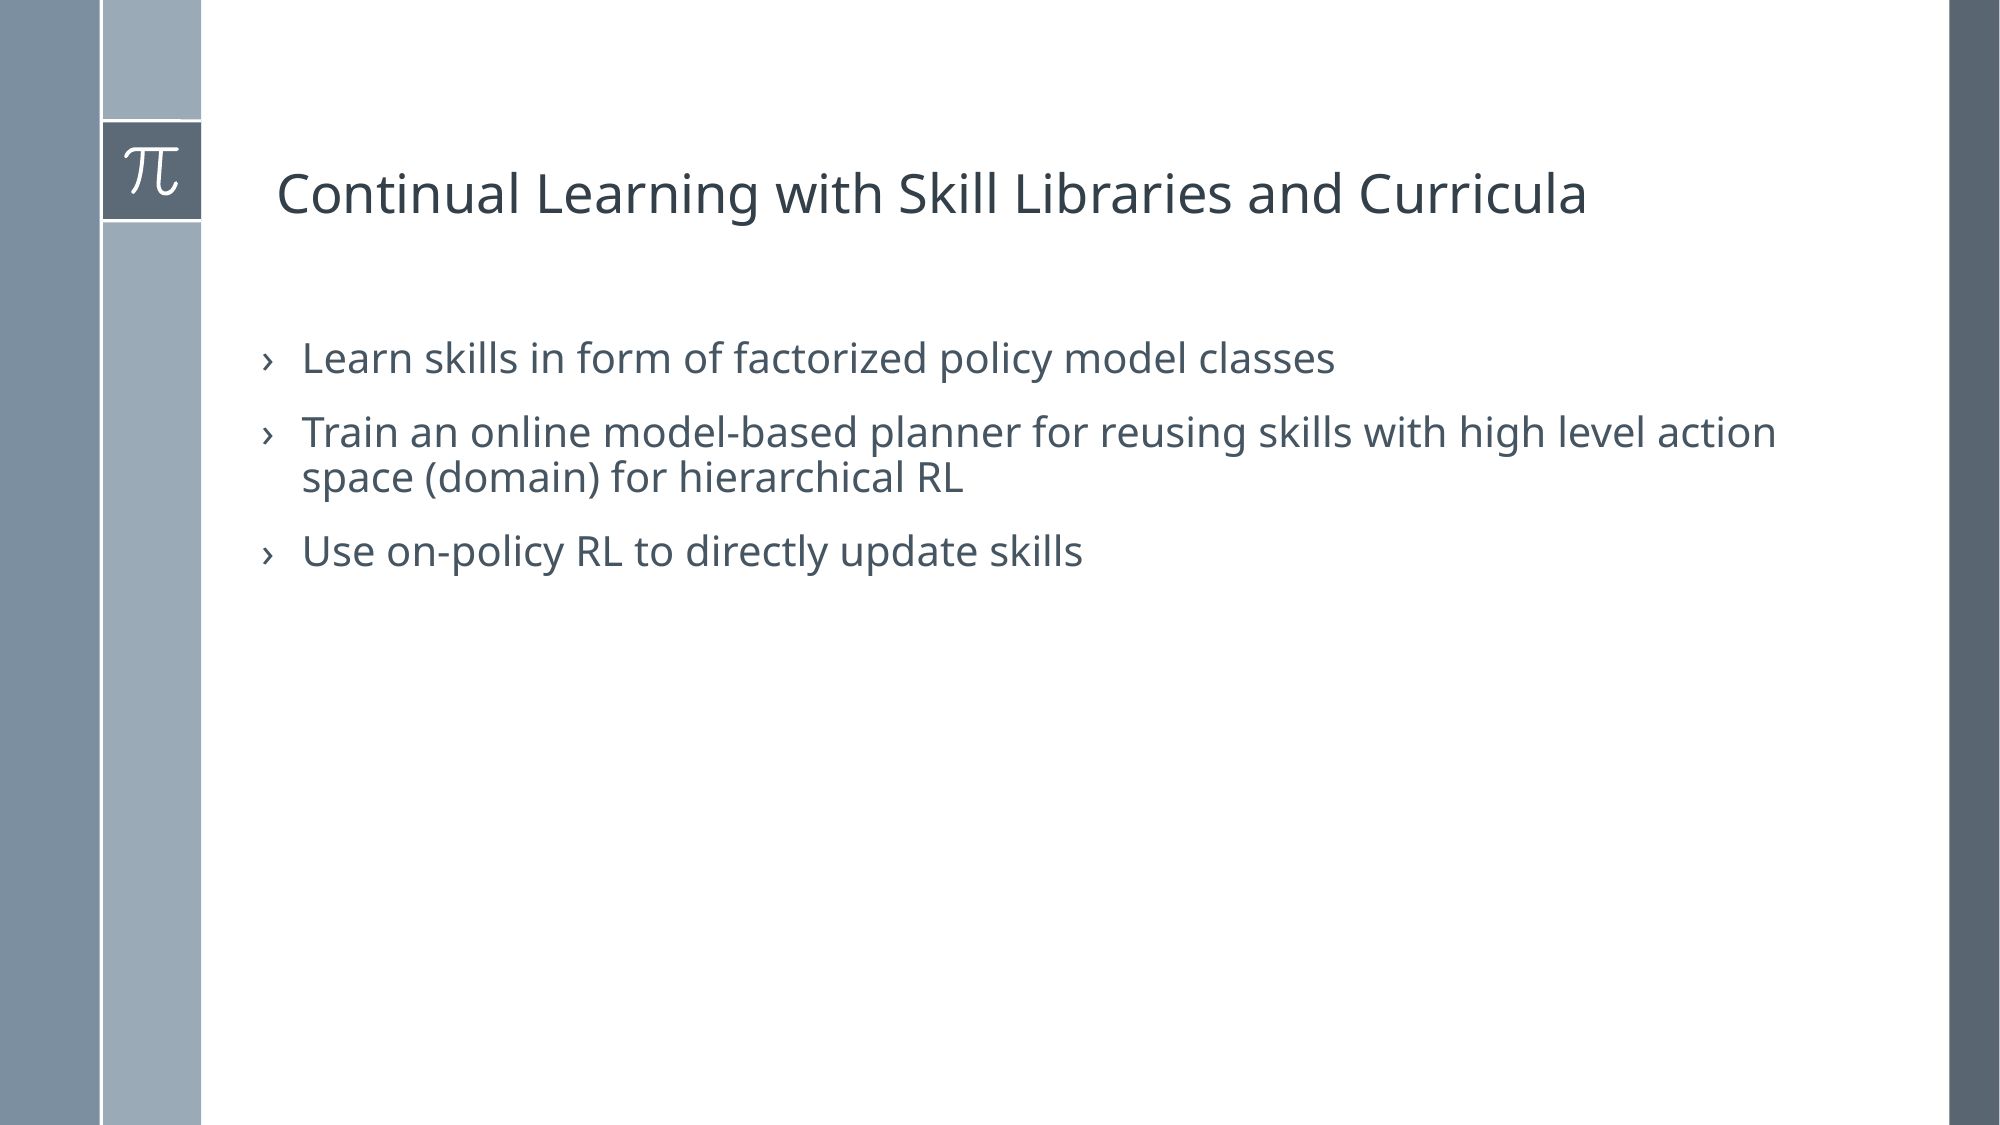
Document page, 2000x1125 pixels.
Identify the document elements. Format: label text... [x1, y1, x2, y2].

text_box Learn skills in form of factorized policy model classes Train an online model-based planner for reusing skills with high level action space (domain) for hierarchical RL Use on-policy RL to directly update skills [246, 329, 1830, 1080]
text_box Continual Learning with Skill Libraries and Curricula [261, 29, 1867, 233]
